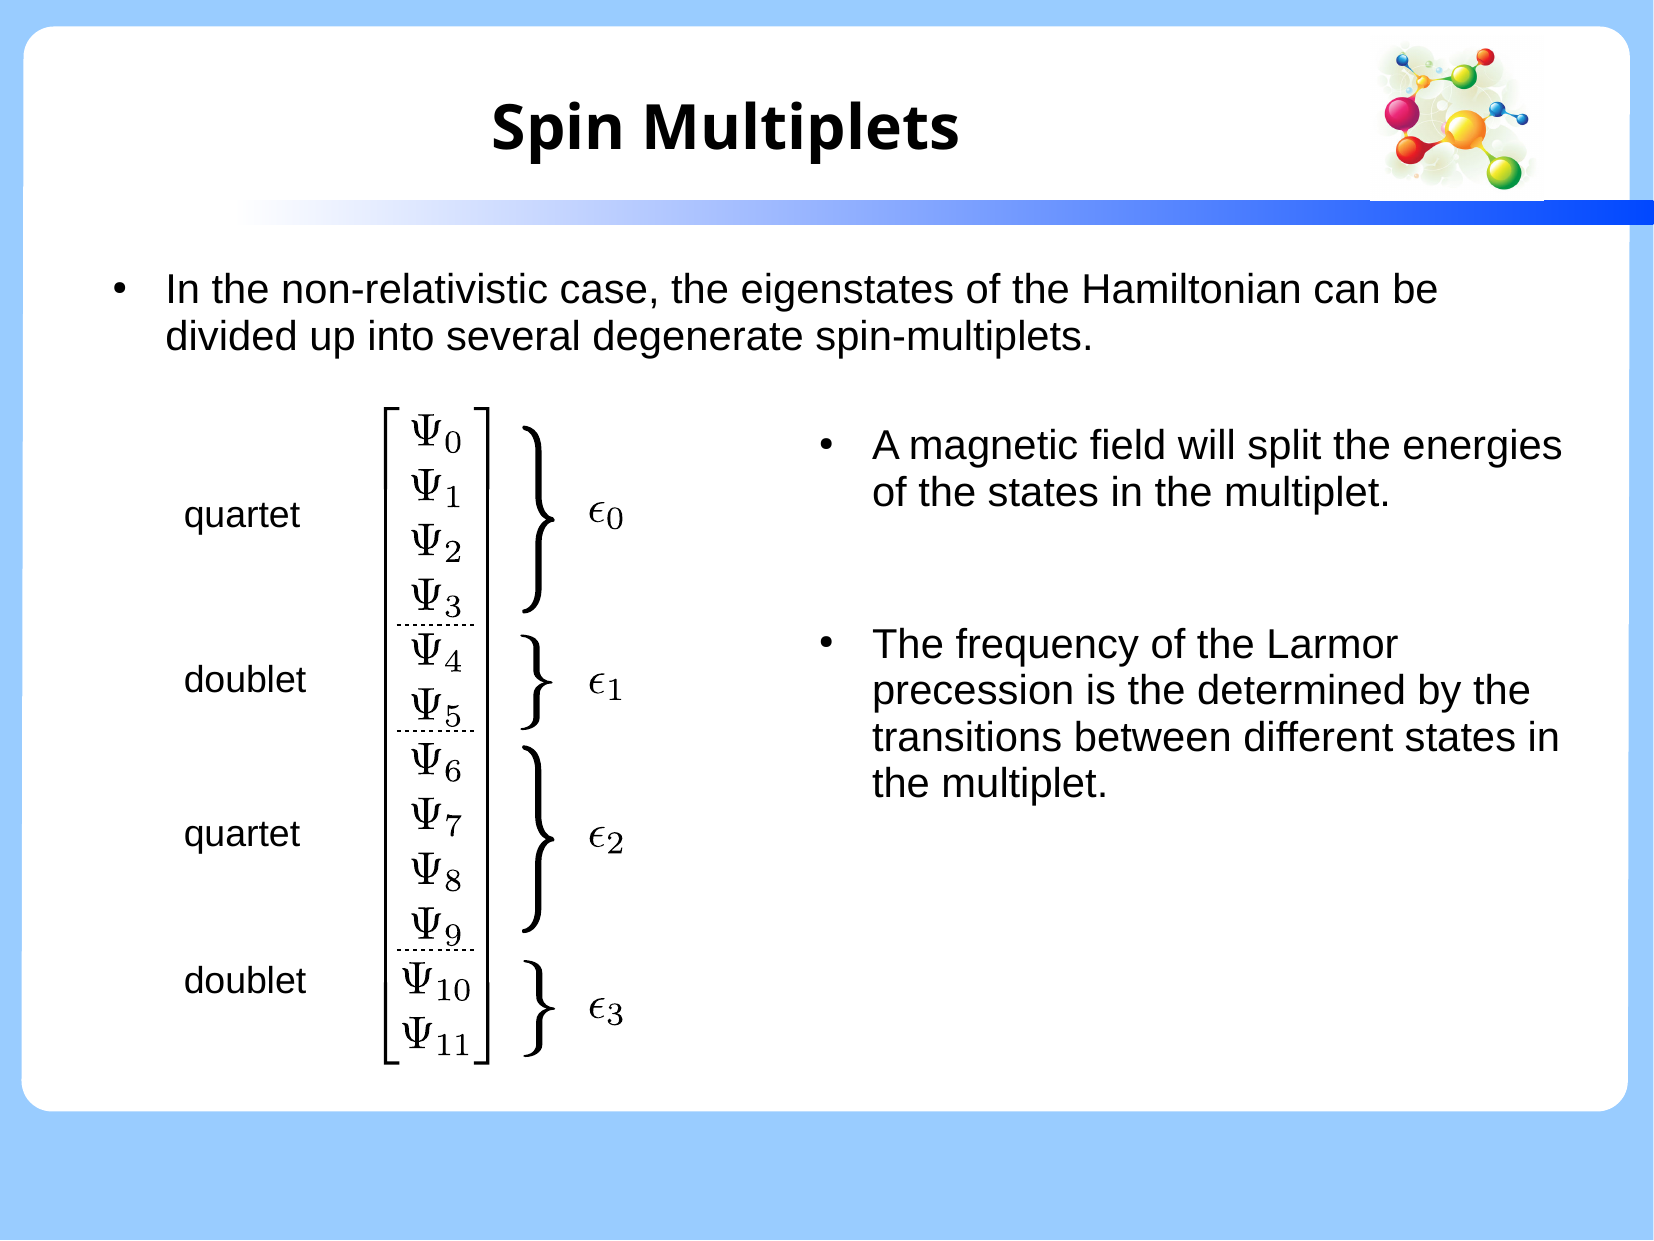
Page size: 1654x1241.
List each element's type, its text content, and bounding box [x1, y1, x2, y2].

text_box [587, 826, 625, 854]
text_box [368, 407, 505, 1065]
picture [1370, 35, 1544, 201]
list A magnetic field will split the energies of the states in the multiplet. The frequency of the Larmor precession is the determined by the transitions between different states in the multiplet. [801, 422, 1587, 1021]
text_box [587, 998, 625, 1026]
text_box doublet [168, 952, 329, 1010]
text_box doublet [168, 651, 329, 708]
list In the non-relativistic case, the eigenstates of the Hamiltonian can be divided up into several degenerate spin-multiplets. [94, 265, 1569, 376]
text_box [587, 502, 625, 530]
text_box [513, 634, 560, 731]
text_box [515, 745, 561, 934]
text_box [515, 425, 562, 614]
text_box [587, 673, 625, 700]
title Spin Multiplets [82, 49, 1370, 201]
text_box quartet [168, 485, 329, 543]
text_box [517, 960, 562, 1058]
text_box quartet [168, 804, 329, 862]
